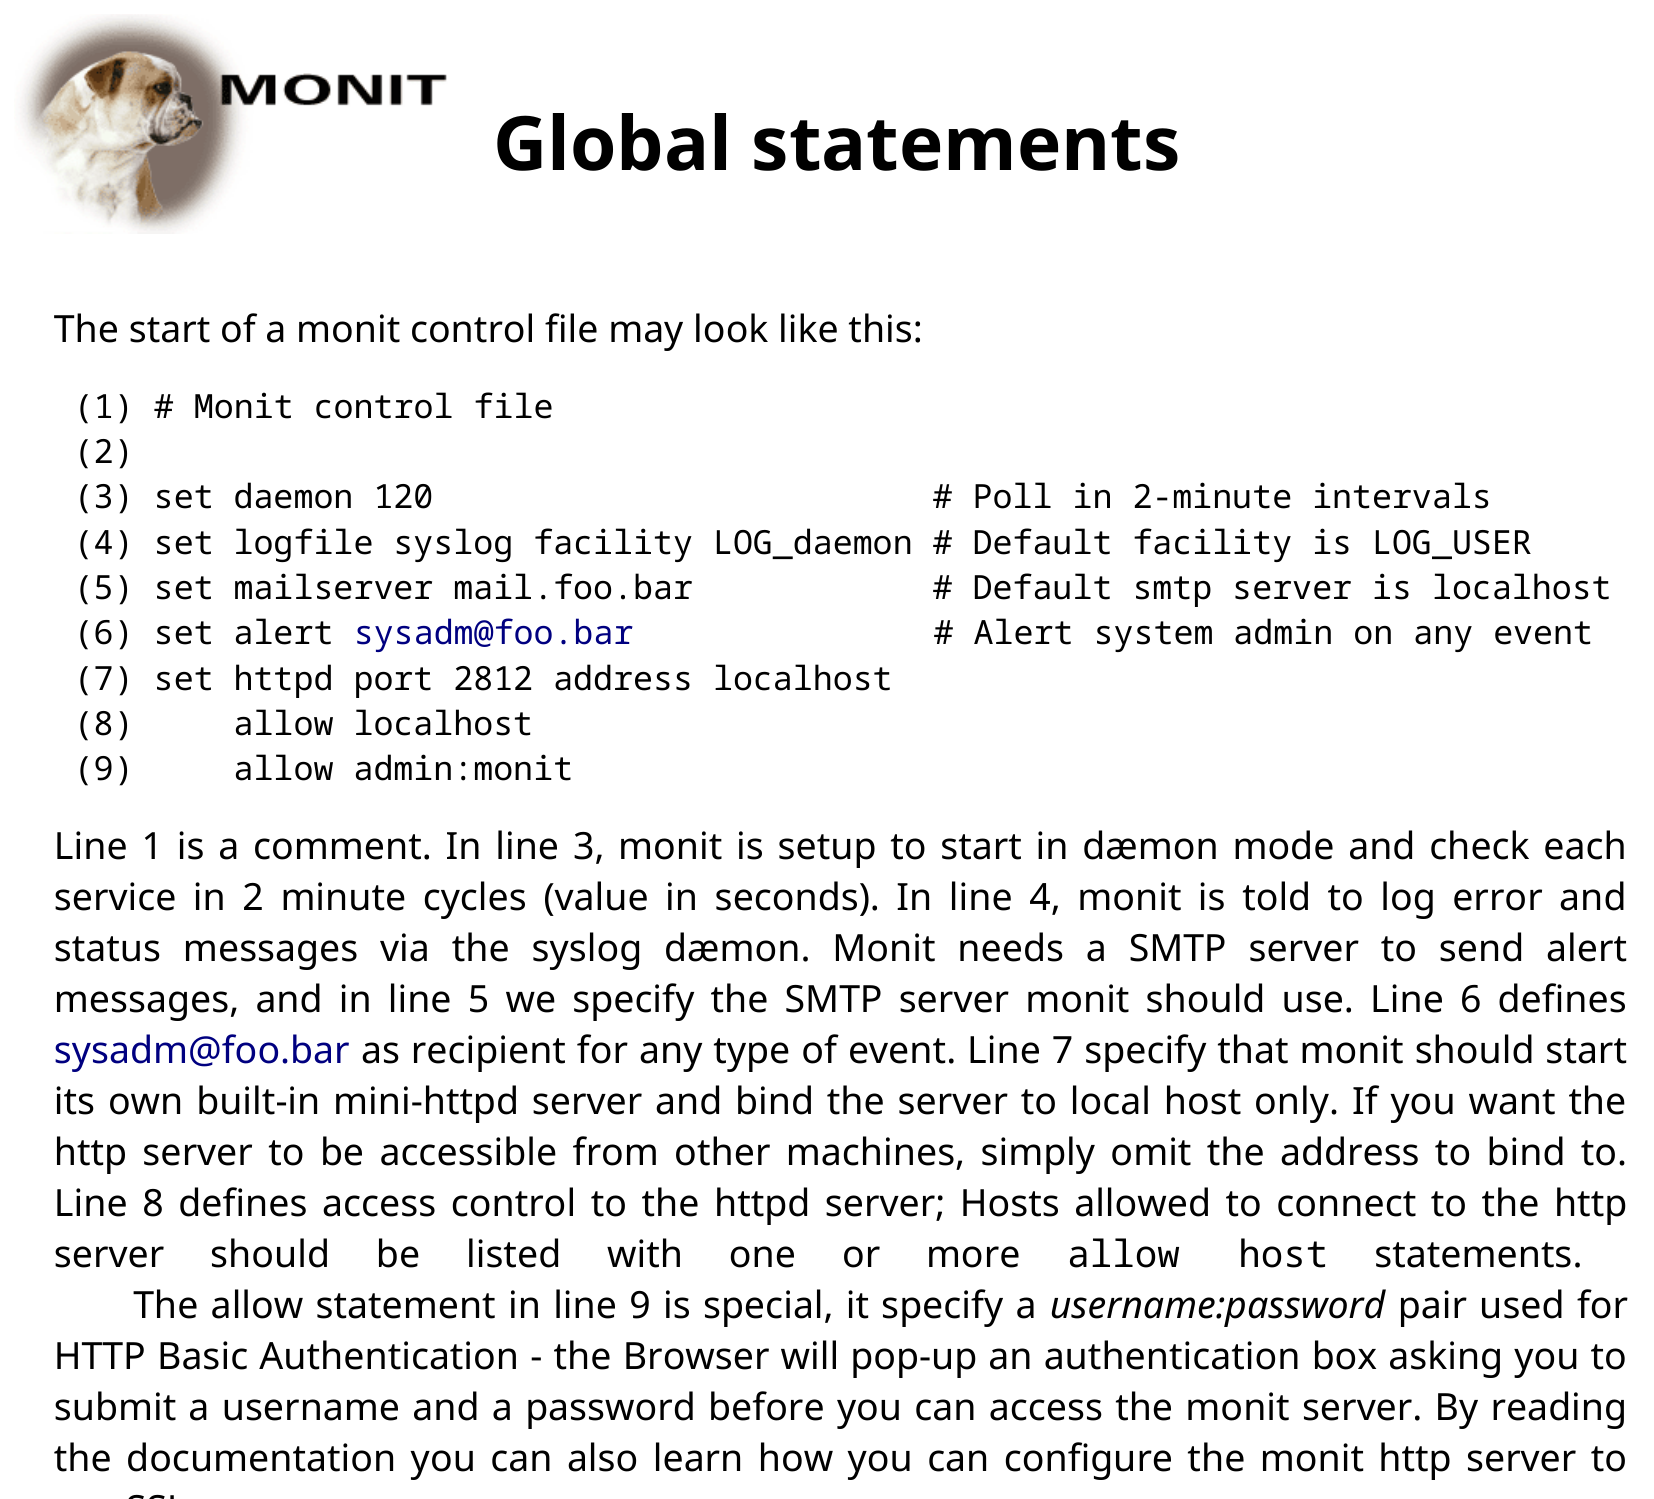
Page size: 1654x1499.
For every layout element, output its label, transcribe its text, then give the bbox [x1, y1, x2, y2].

title Global statements [507, 72, 1167, 210]
picture [14, 14, 448, 234]
list The start of a monit control file may look like this: (1) # Monit control file (2) (3) set daemon 120 # Poll in 2-minute intervals (4) set logfile syslog facility LOG_daemon # Default facility is LOG_USER (5) set mailserver mail.foo.bar # Default smtp server is localhost (6) set alert sysadm@foo.bar # Alert system admin on any event (7) set httpd port 2812 address localhost (8) allow localhost (9) allow admin:monit Line 1 is a comment. In line 3, monit is setup to start in dæmon mode and check each service in 2 minute cycles (value in seconds). In line 4, monit is told to log error and status messages via the syslog dæmon. Monit needs a SMTP server to send alert messages, and in line 5 we specify the SMTP server monit should use. Line 6 defines sysadm@foo.bar as recipient for any type of event. Line 7 specify that monit should start its own built-in mini-httpd server and bind the server to local host only. If you want the http server to be accessible from other machines, simply omit the address to bind to. Line 8 defines access control to the httpd server; Hosts allowed to connect to the http server should be listed with one or more allow host statements. The allow statement in line 9 is special, it specify a username:password pair used for HTTP Basic Authentication - the Browser will pop-up an authentication box asking you to submit a username and a password before you can access the monit server. By reading the documentation you can also learn how you can configure the monit http server to use SSL. [52, 302, 1629, 1499]
